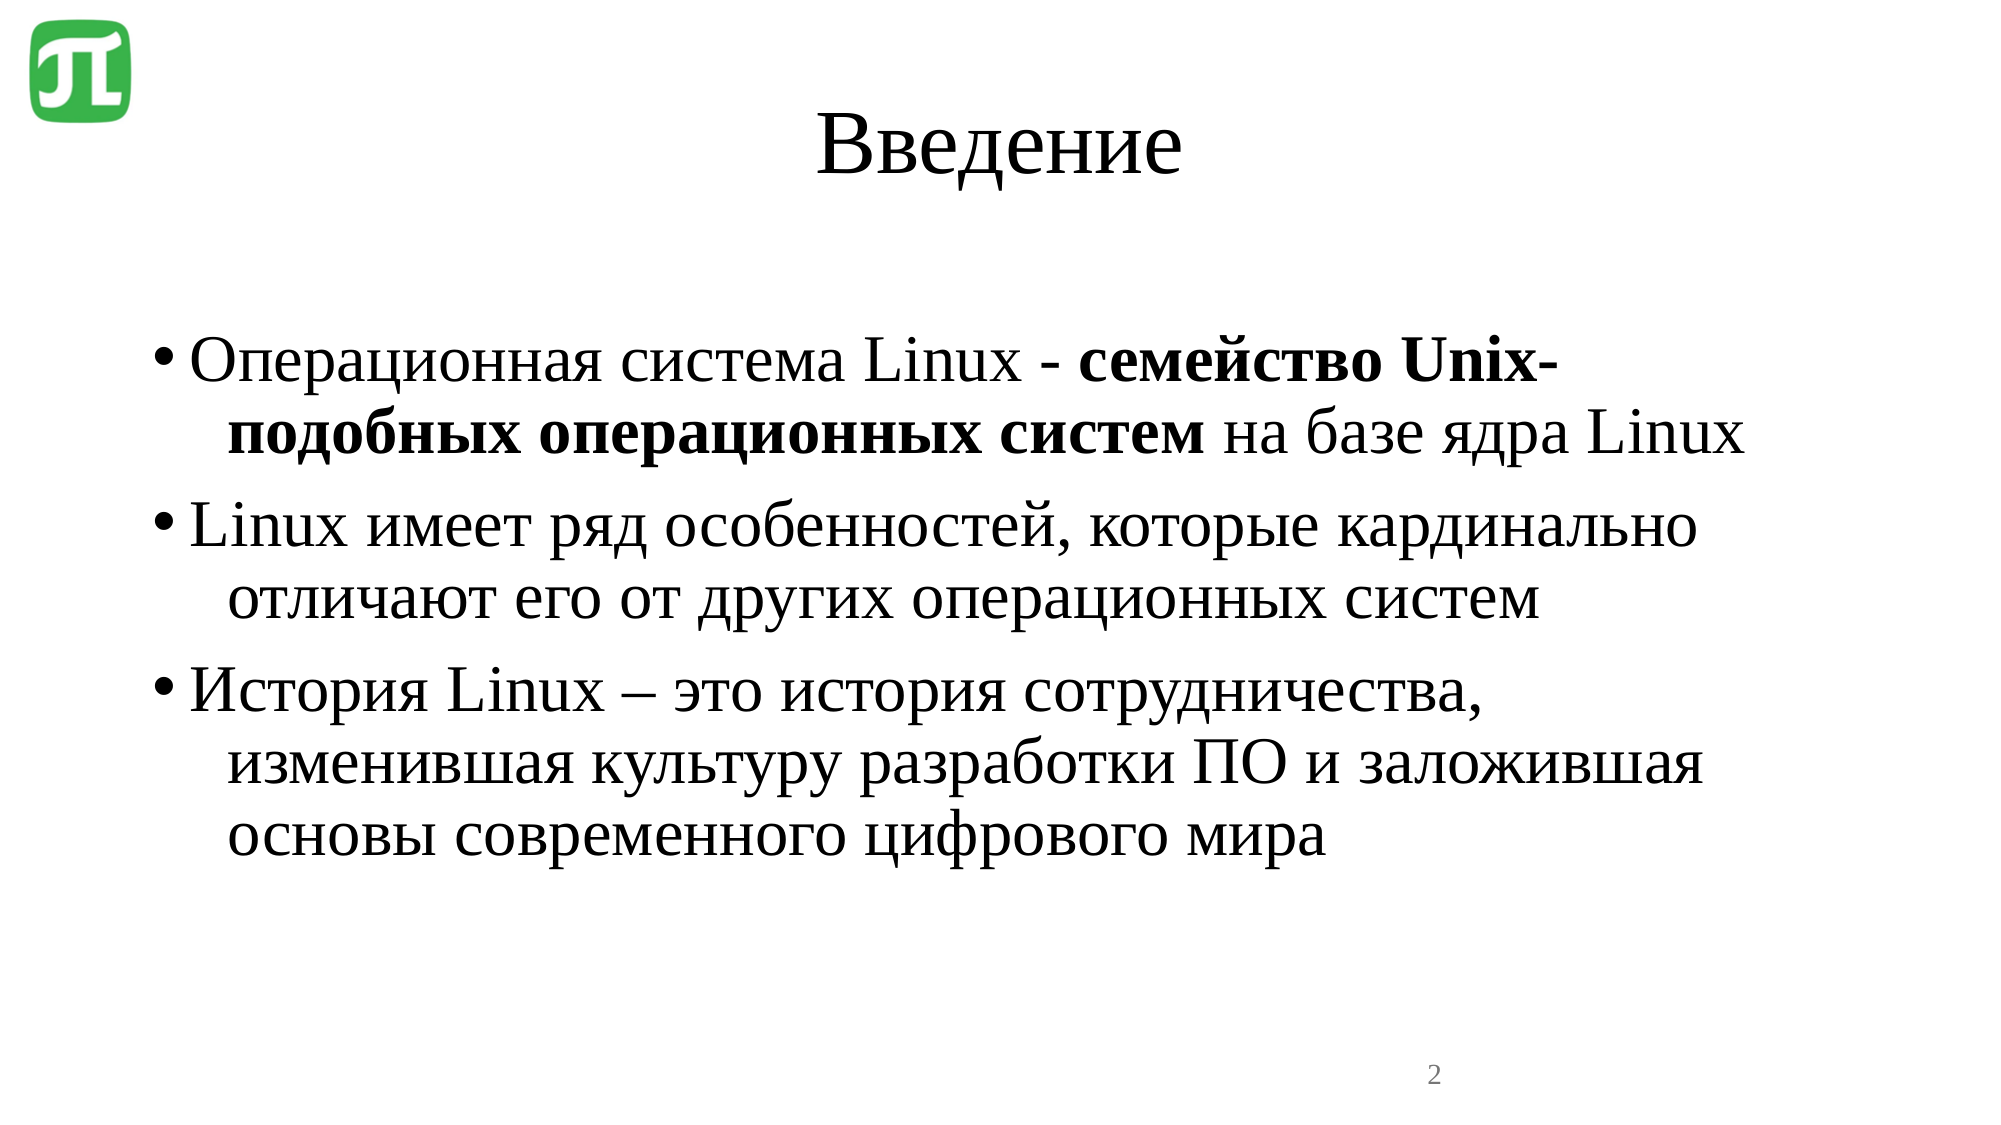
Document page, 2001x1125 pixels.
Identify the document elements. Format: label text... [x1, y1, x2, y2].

title Введение [137, 34, 1863, 253]
picture [0, 0, 161, 149]
text_box [1412, 1042, 1863, 1103]
list Операционная система Linux - семейство Unix-подобных операционных систем на базе ядра Linux Linux имеет ряд особенностей, которые кардинально отличают его от других операционных систем История Linux – это история сотрудничества, изменившая культуру разработки ПО и заложившая основы современного цифрового мира [137, 316, 1863, 1030]
